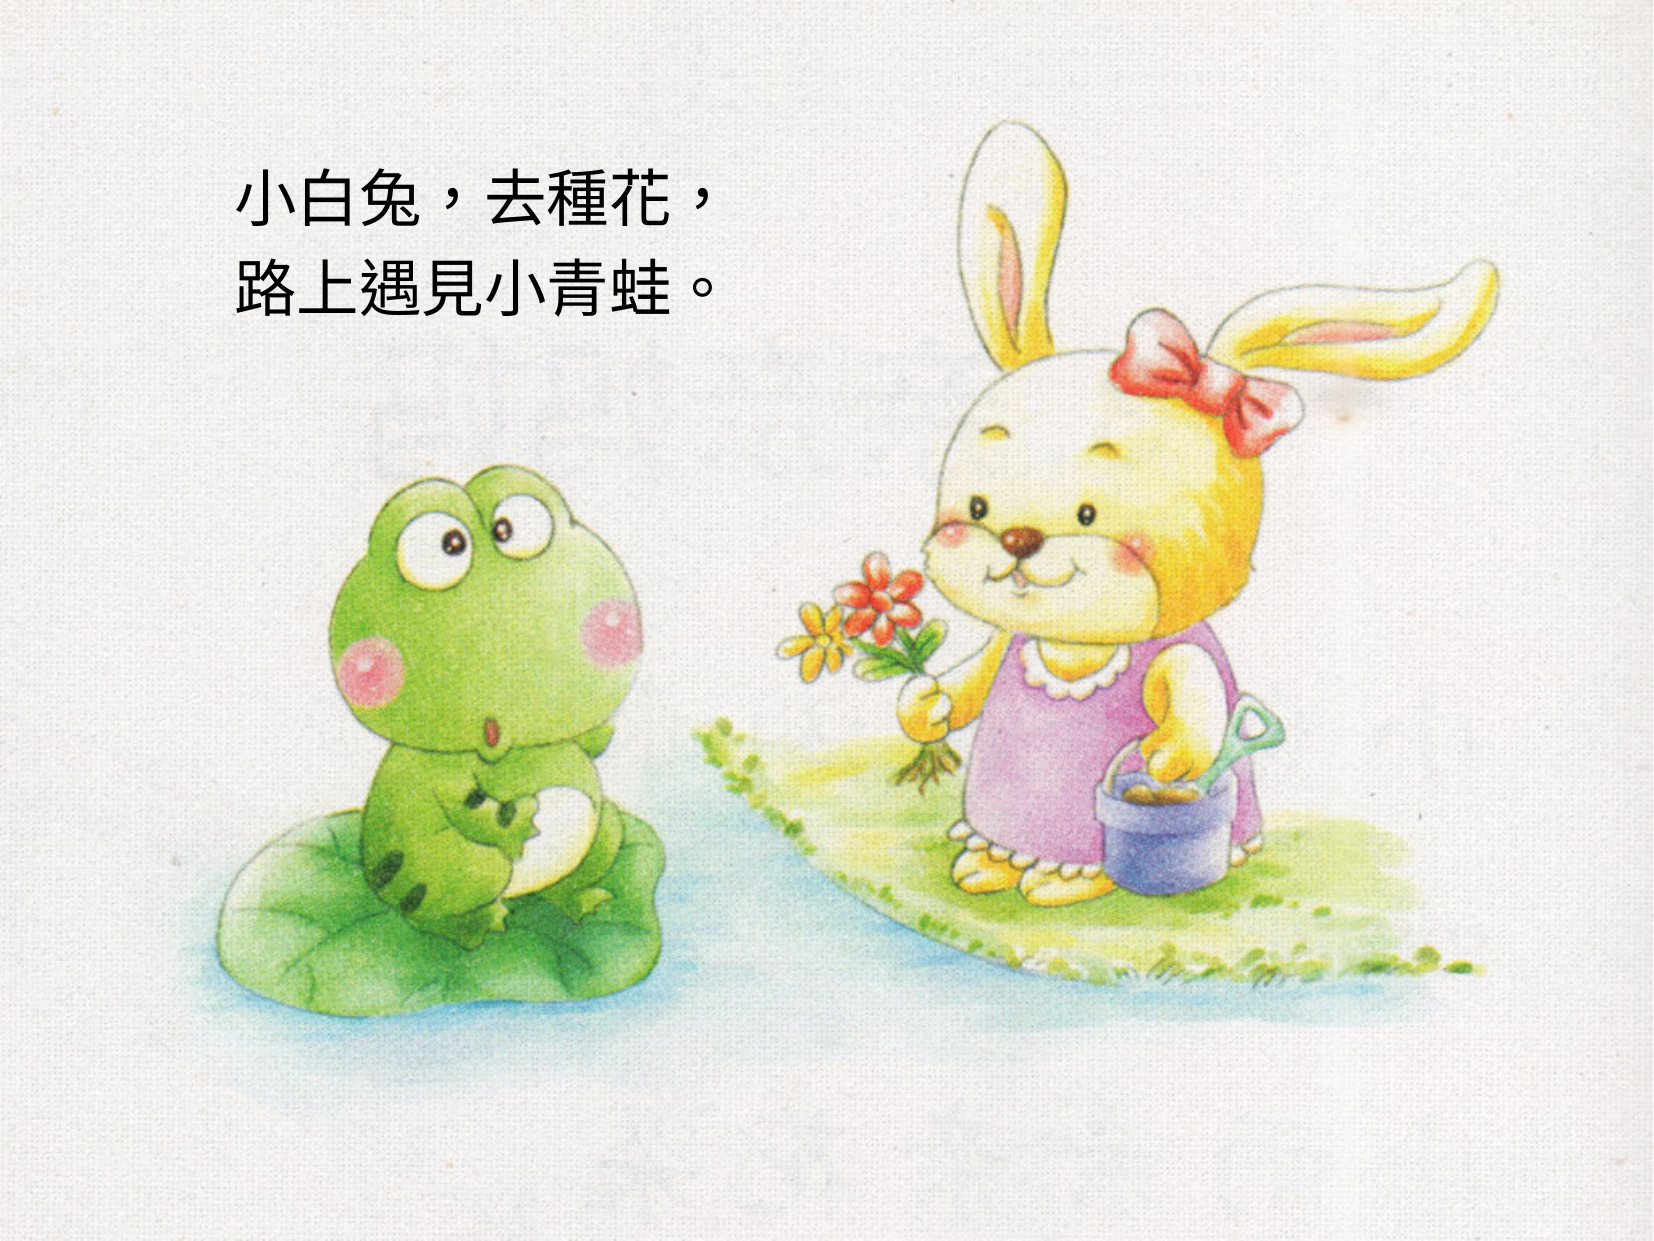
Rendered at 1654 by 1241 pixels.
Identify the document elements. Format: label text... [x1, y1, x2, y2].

title 小白兔，去種花， 路上遇見小青蛙。 [153, 135, 815, 343]
picture [0, 0, 1654, 1241]
